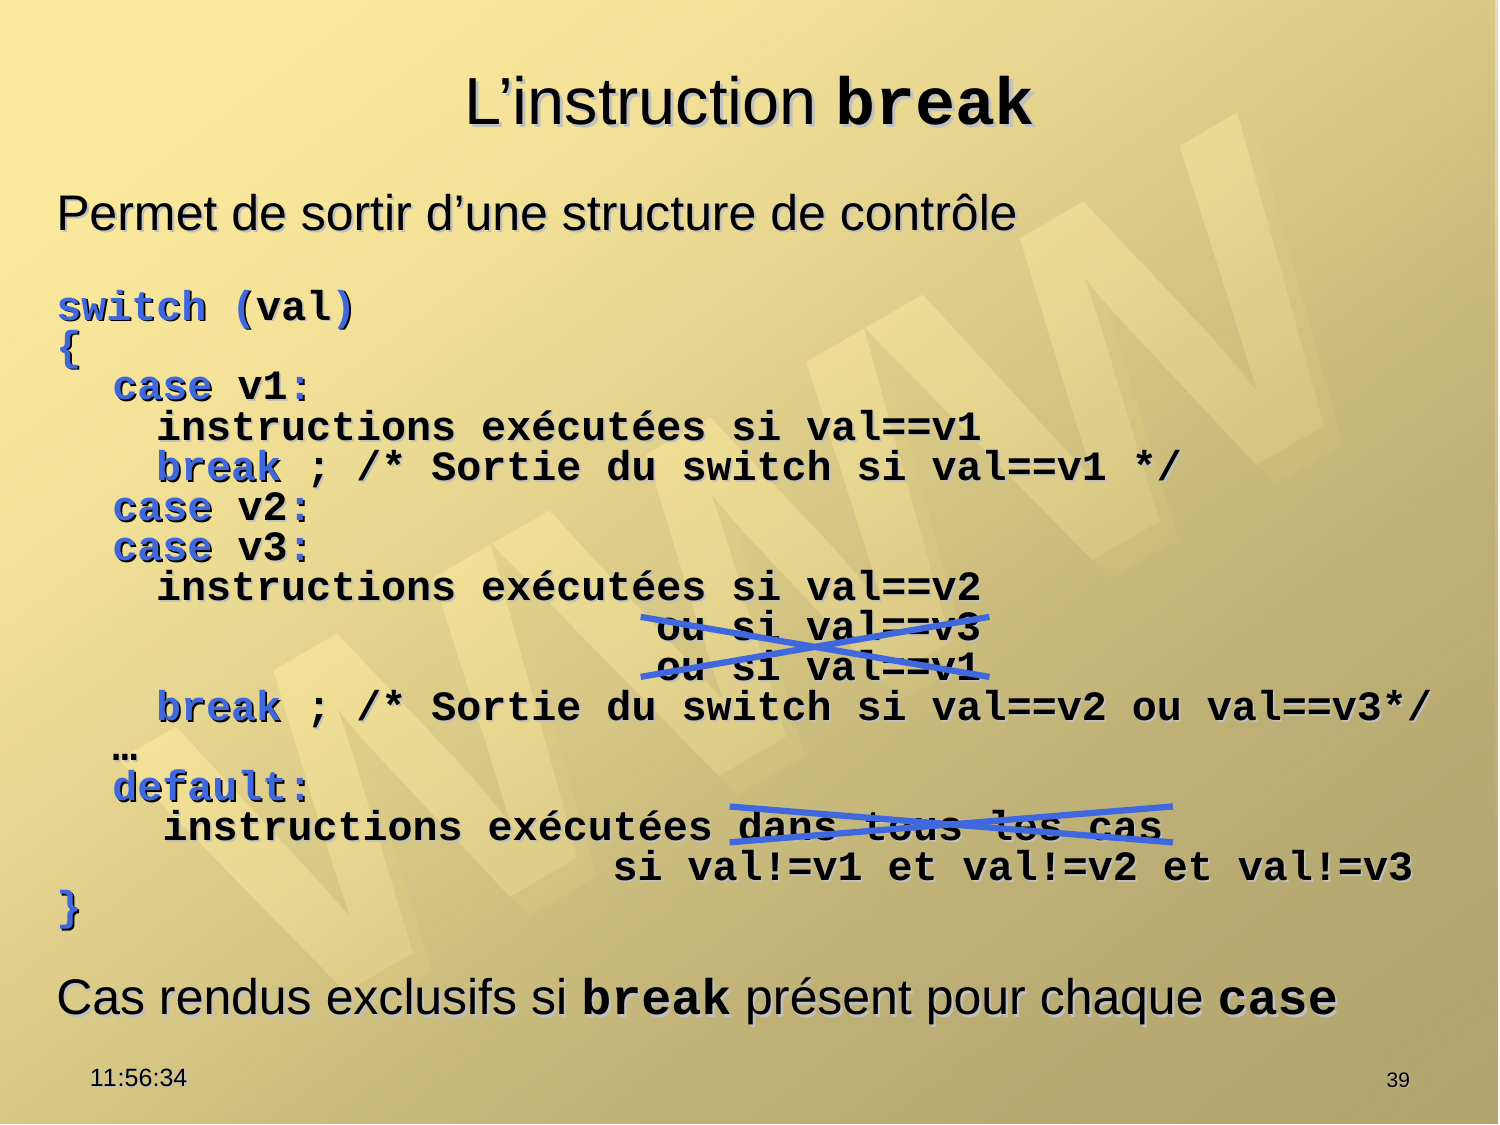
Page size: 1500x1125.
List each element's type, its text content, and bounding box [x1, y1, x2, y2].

title L’instruction break [75, 45, 1426, 152]
list Permet de sortir d’une structure de contrôle switch (val) { case v1: instructions exécutées si val==v1 break ; /* Sortie du switch si val==v1 */ case v2: case v3: instructions exécutées si val==v2 ou si val==v3 ou si val==v1 break ; /* Sortie du switch si val==v2 ou val==v3*/ … default: instructions exécutées dans tous les cas si val!=v1 et val!=v2 et val!=v3 } Cas rendus exclusifs si break présent pour chaque case [41, 184, 1459, 1035]
text_box <numéro> [1074, 1058, 1426, 1100]
text_box 18:45:30 [74, 1058, 426, 1100]
